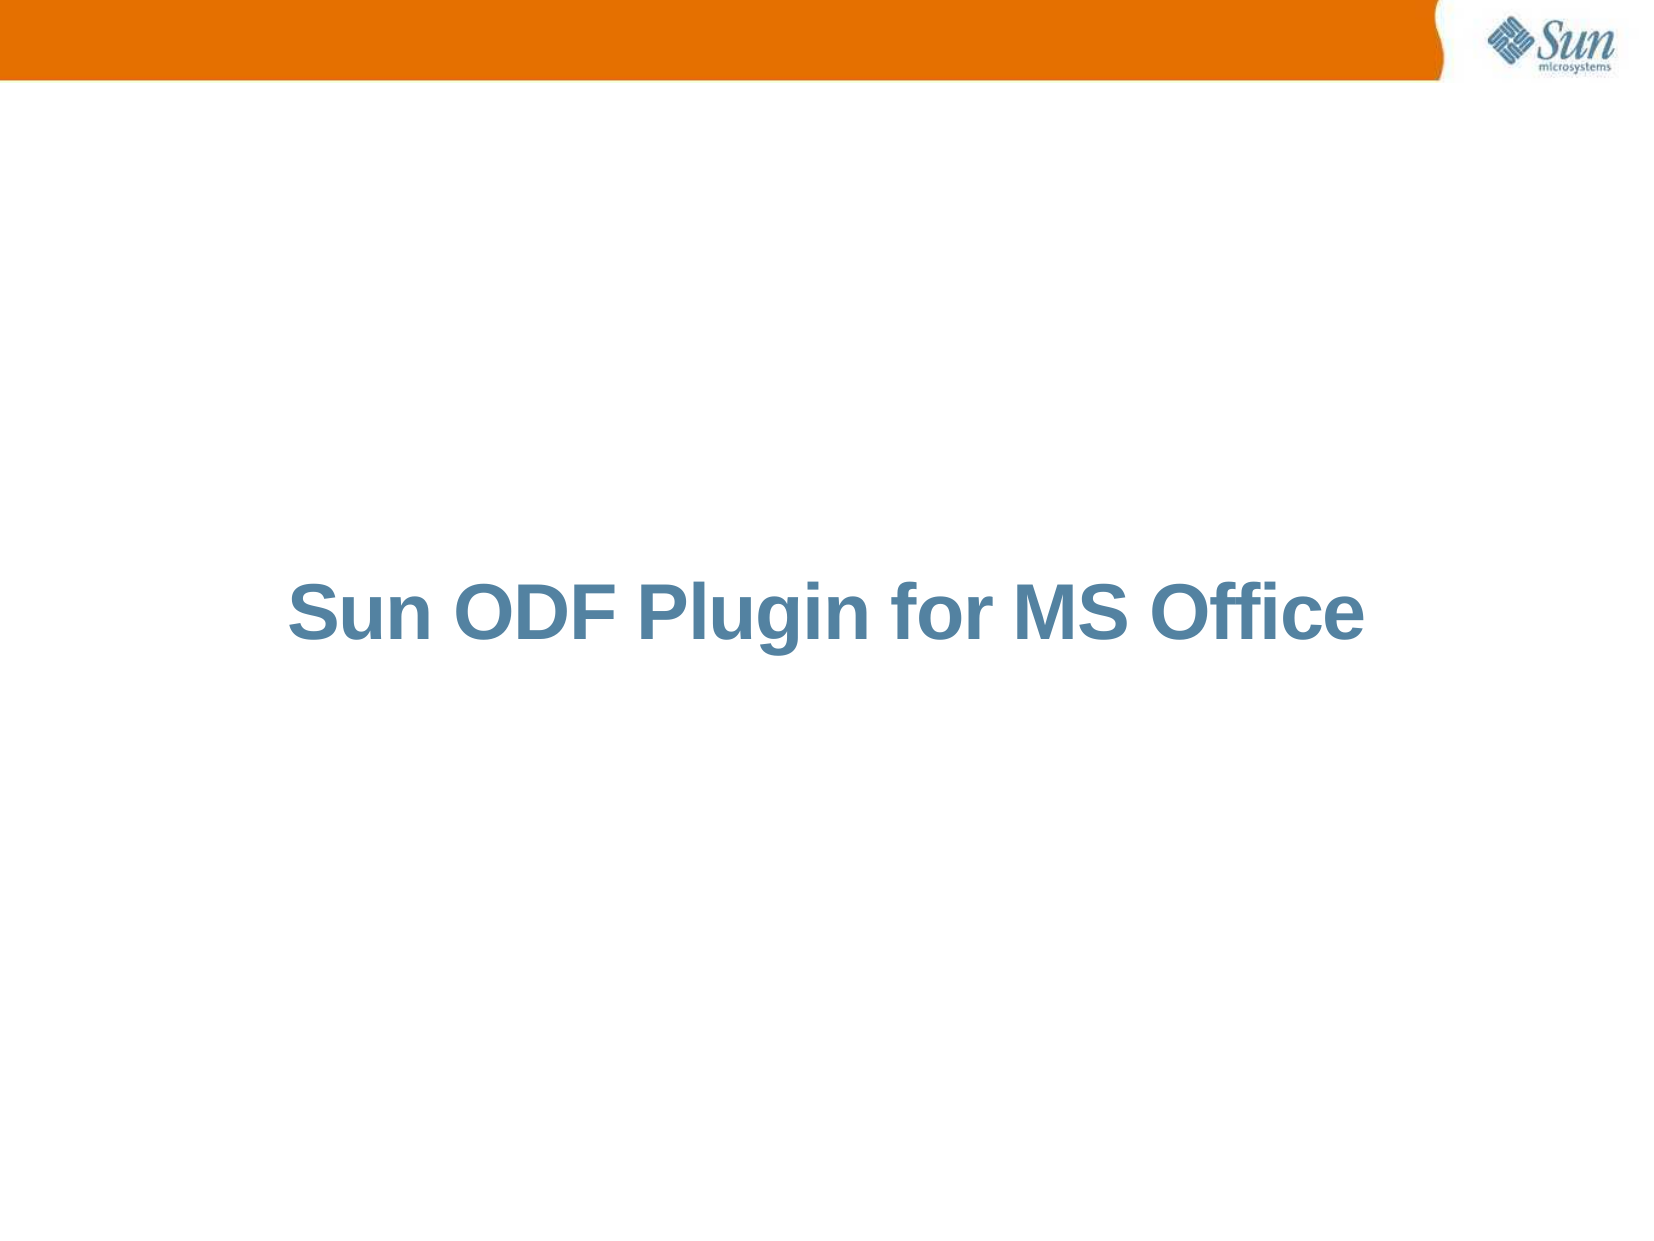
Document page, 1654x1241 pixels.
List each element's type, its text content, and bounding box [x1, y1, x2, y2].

picture [0, 0, 1654, 83]
title Sun ODF Plugin for MS Office [76, 575, 1578, 665]
